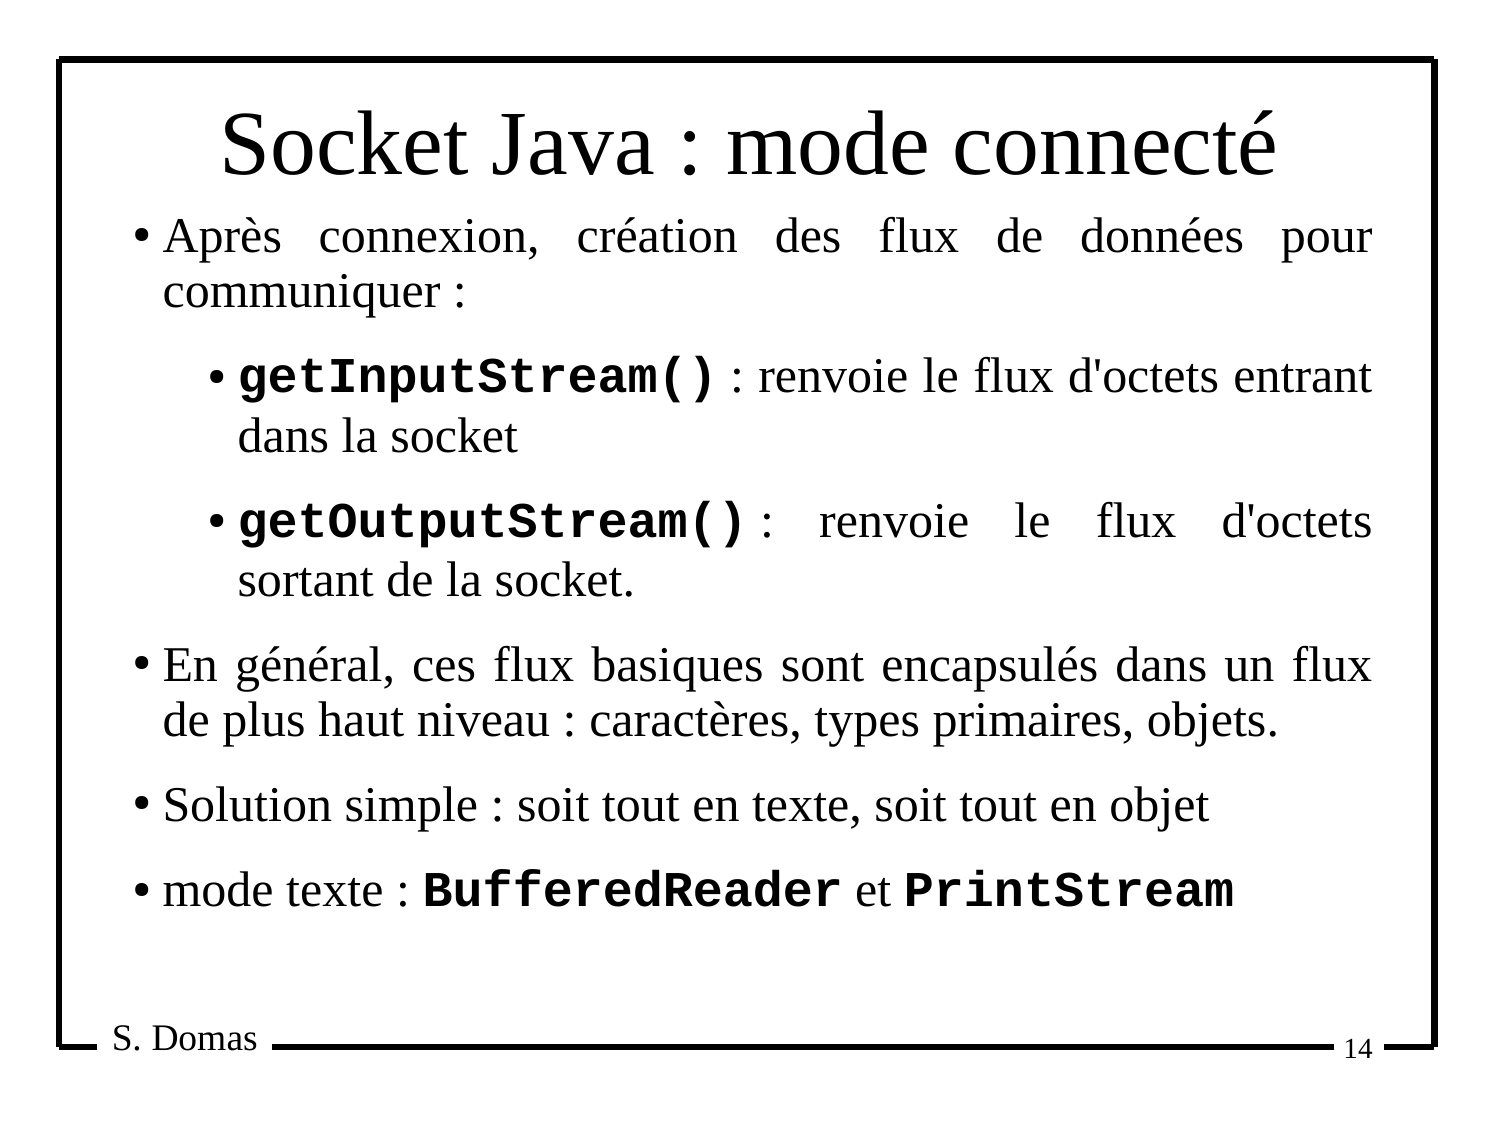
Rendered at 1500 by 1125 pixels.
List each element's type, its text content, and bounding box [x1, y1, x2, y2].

title Socket Java : mode connecté [112, 49, 1388, 238]
text_box S. Domas [97, 1009, 273, 1067]
text_box Après connexion, création des flux de données pour communiquer : getInputStream() : renvoie le flux d'octets entrant dans la socket getOutputStream() : renvoie le flux d'octets sortant de la socket. En général, ces flux basiques sont encapsulés dans un flux de plus haut niveau : caractères, types primaires, objets. Solution simple : soit tout en texte, soit tout en objet mode texte : BufferedReader et PrintStream [118, 238, 1388, 1034]
